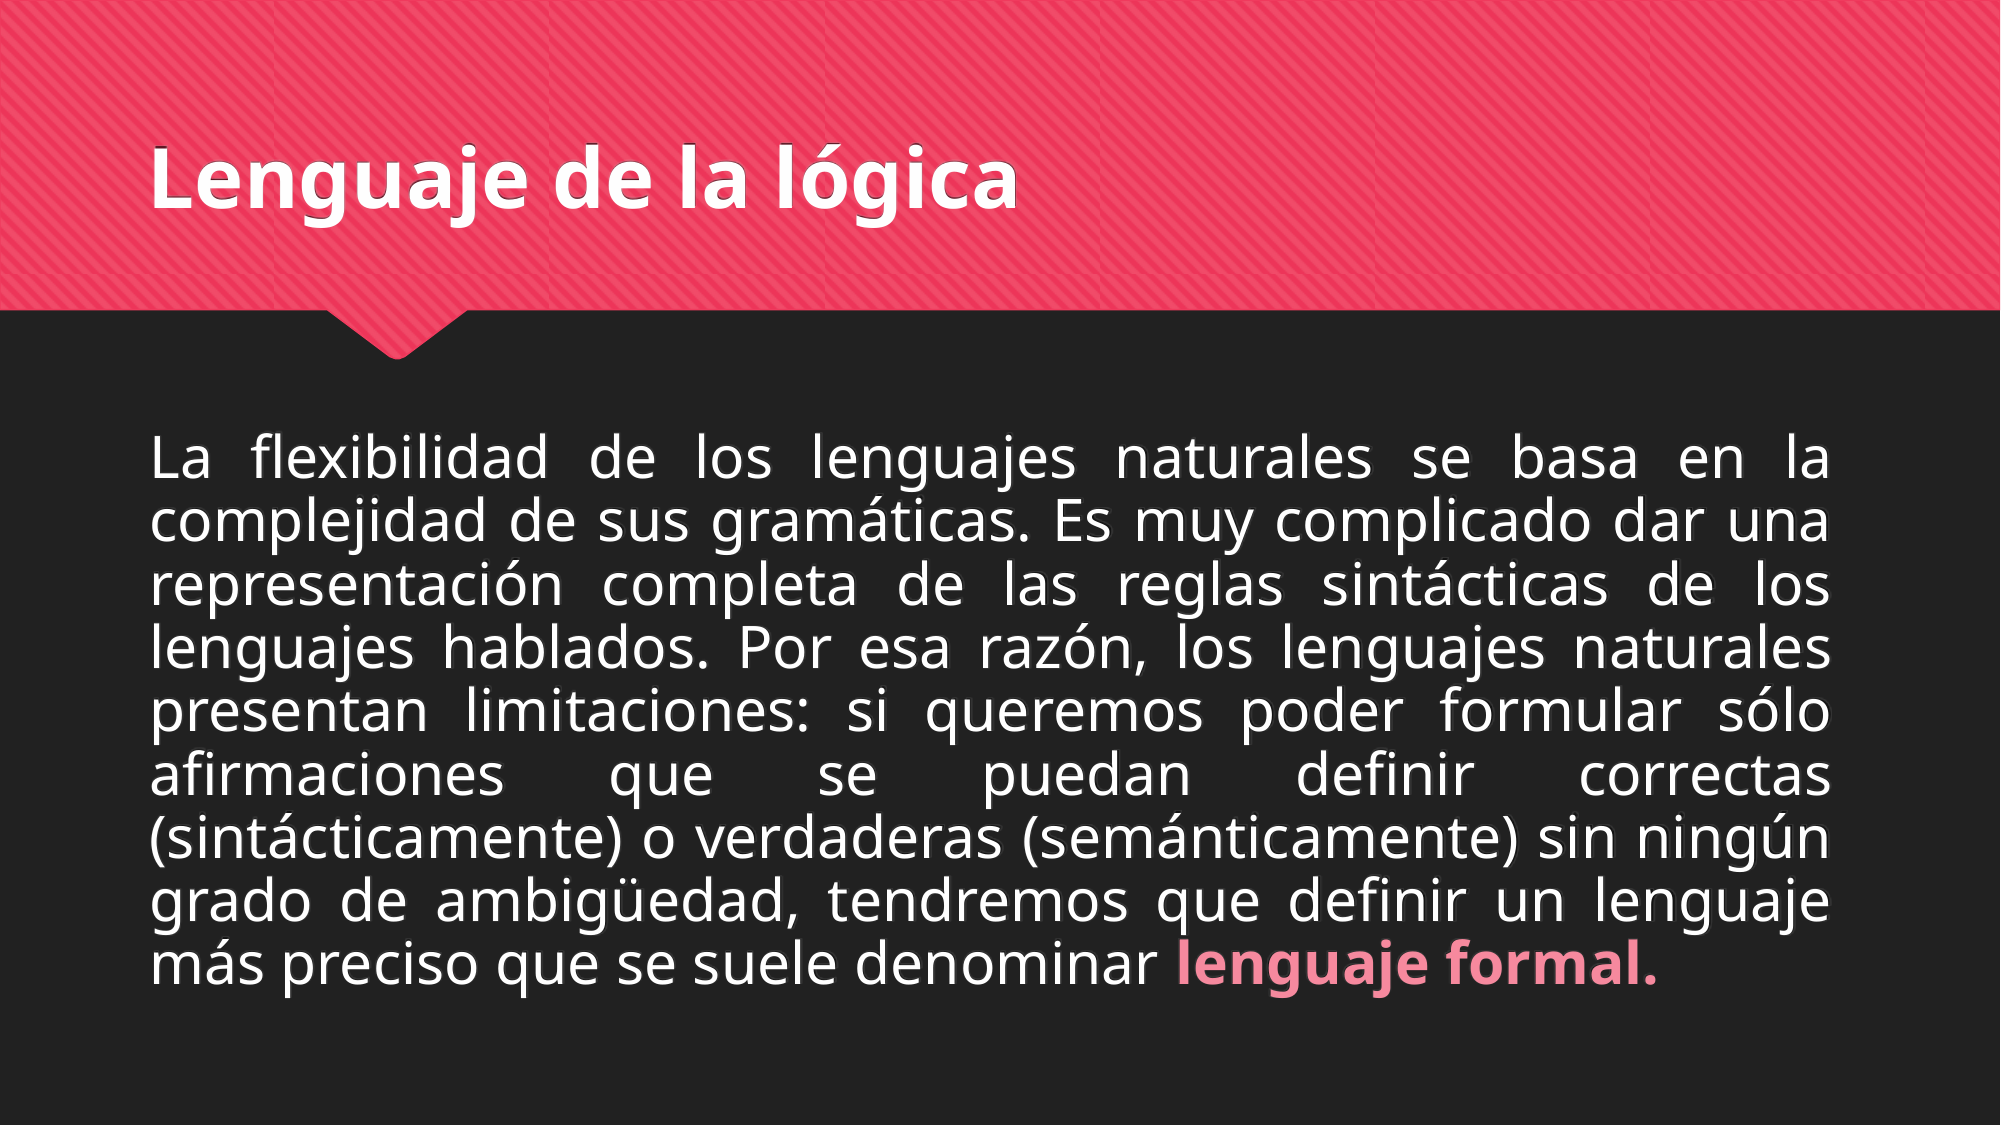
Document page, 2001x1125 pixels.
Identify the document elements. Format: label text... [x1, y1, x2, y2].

list La flexibilidad de los lenguajes naturales se basa en la complejidad de sus gramáticas. Es muy complicado dar una representación completa de las reglas sintácticas de los lenguajes hablados. Por esa razón, los lenguajes naturales presentan limitaciones: si queremos poder formular sólo afirmaciones que se puedan definir correctas (sintácticamente) o verdaderas (semánticamente) sin ningún grado de ambigüedad, tendremos que definir un lenguaje más preciso que se suele denominar lenguaje formal. [134, 414, 1866, 1012]
title Lenguaje de la lógica [132, 73, 1868, 233]
